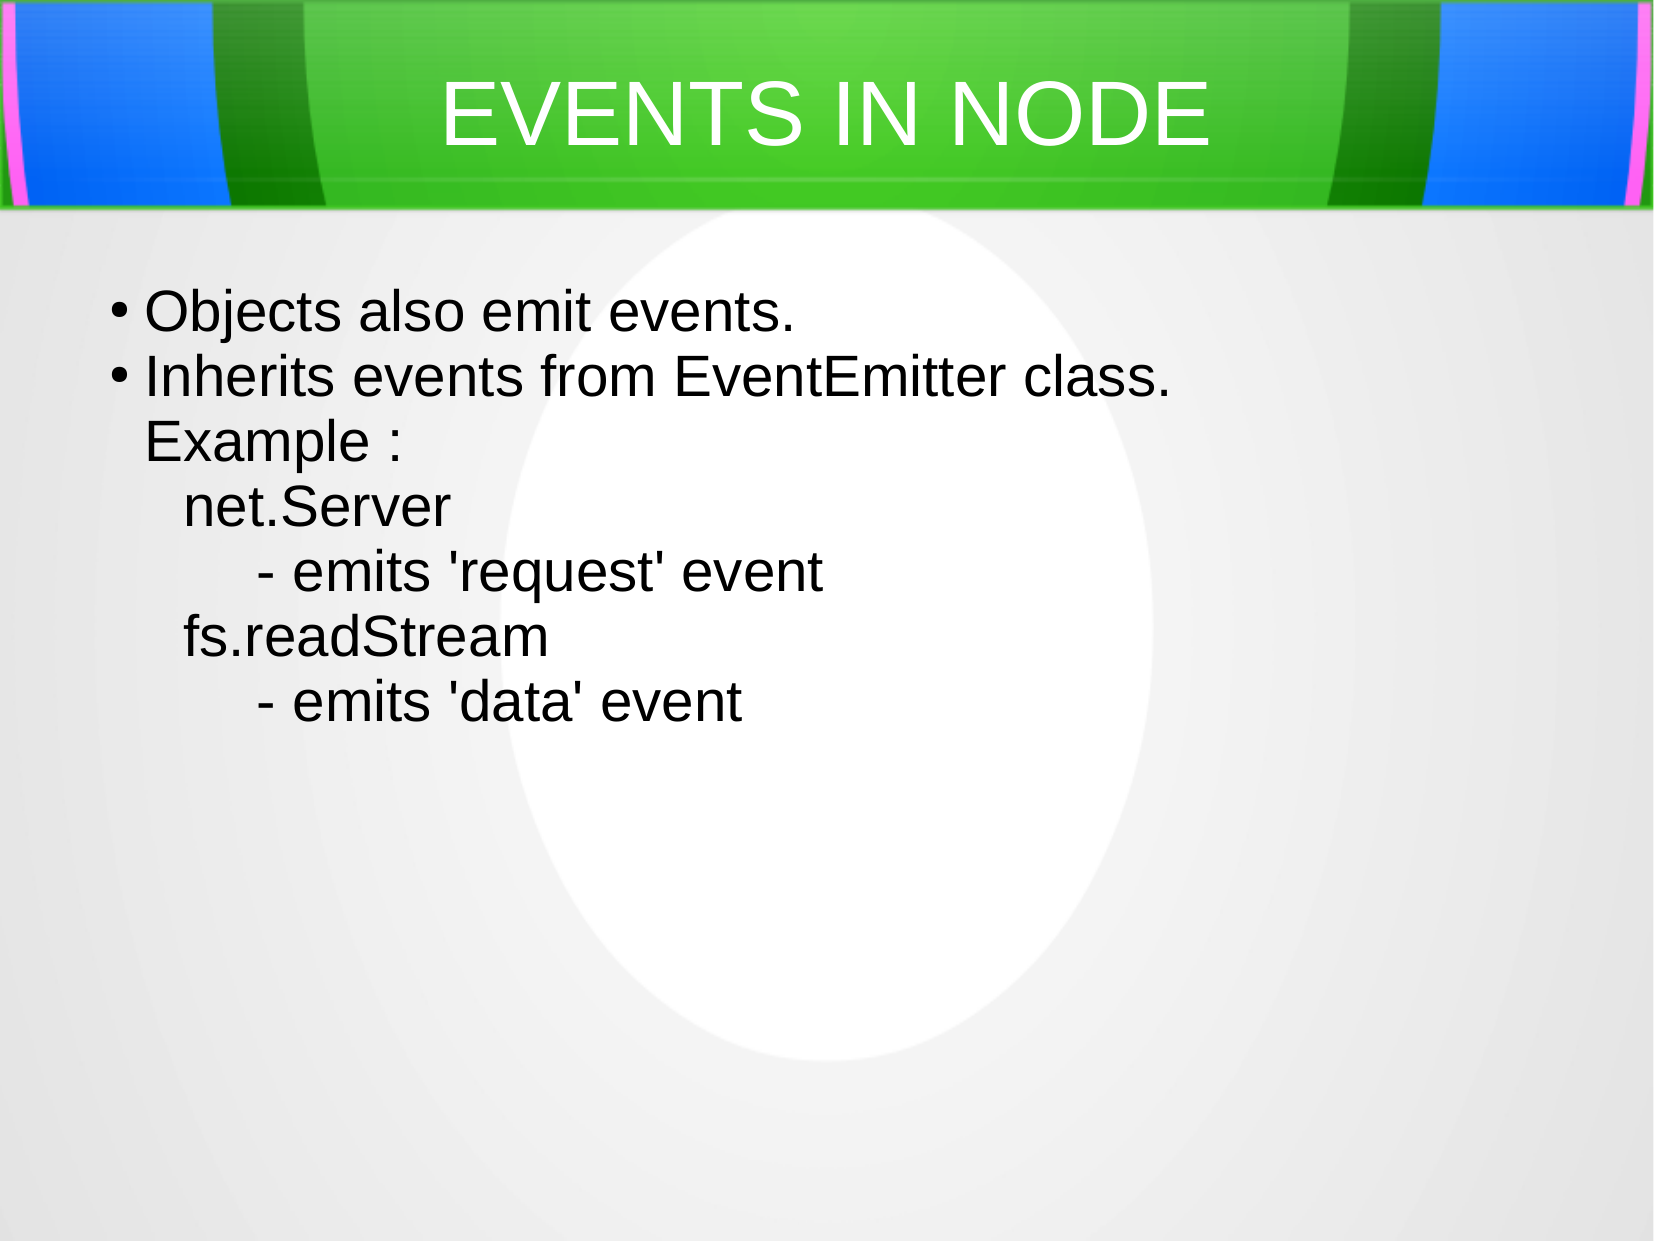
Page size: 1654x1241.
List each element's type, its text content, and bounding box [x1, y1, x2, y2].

title EVENTS IN NODE [82, 49, 1571, 179]
picture [0, 0, 1654, 1241]
text_box Objects also emit events. Inherits events from EventEmitter class. Example : net.Server - emits 'request' event fs.readStream - emits 'data' event [94, 271, 1571, 1087]
